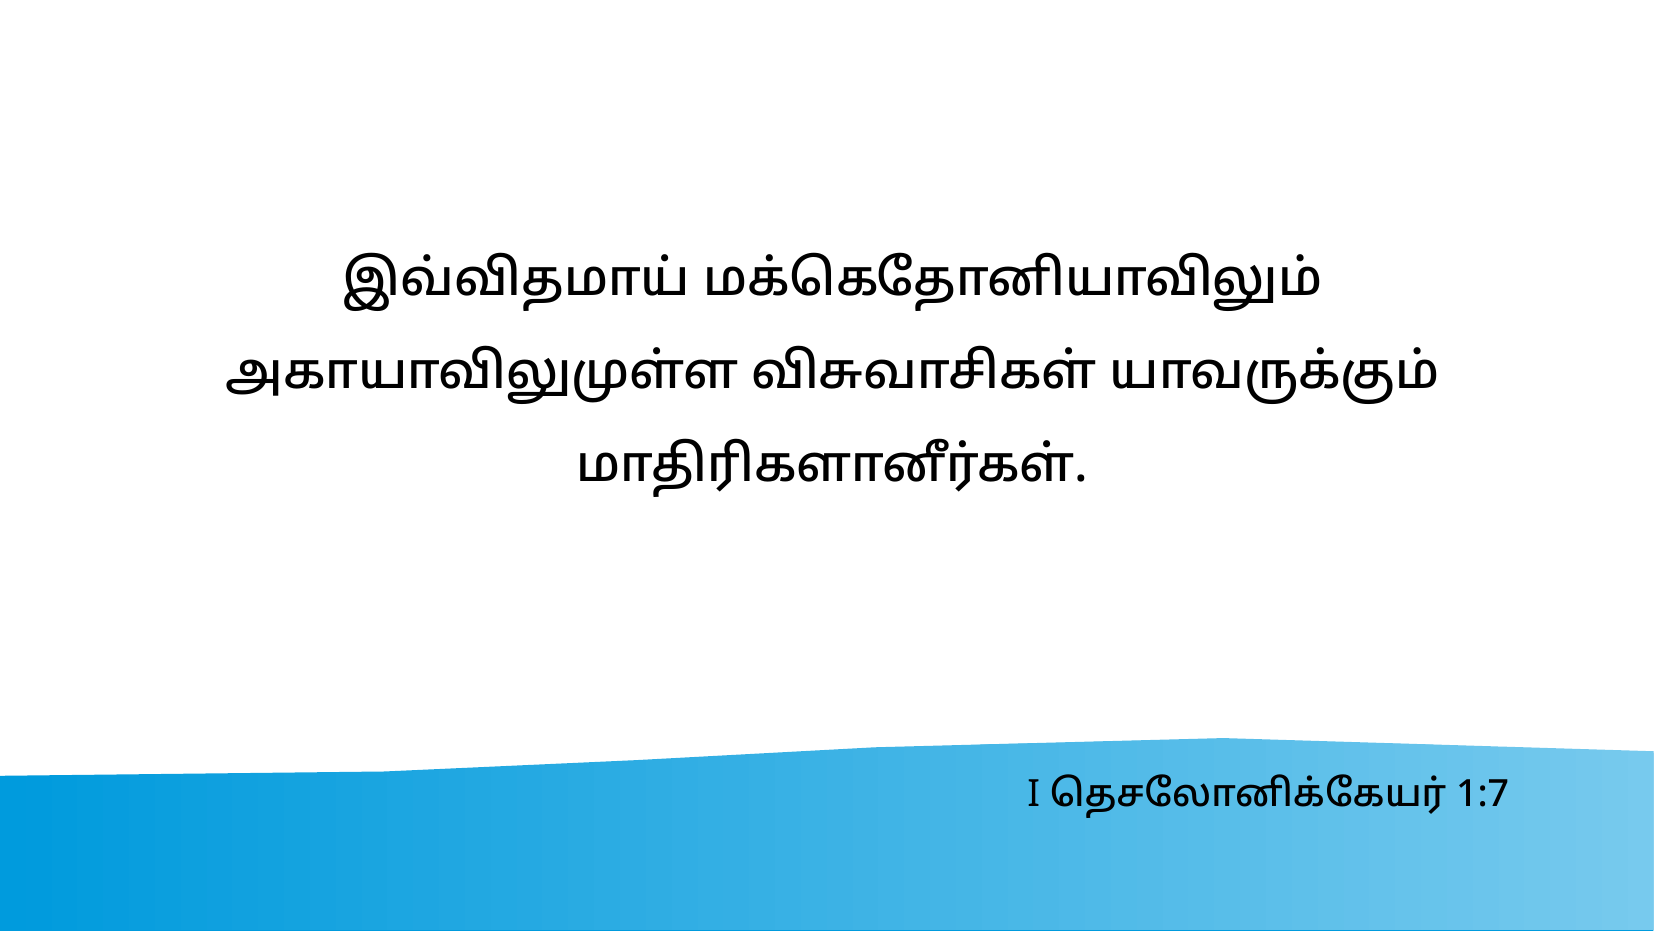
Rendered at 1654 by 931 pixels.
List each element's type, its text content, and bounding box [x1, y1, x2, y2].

title இவ்விதமாய் மக்கெதோனியாவிலும் அகாயாவிலுமுள்ள விசுவாசிகள் யாவருக்கும் மாதிரிகளானீர்கள். [94, 101, 1571, 620]
text_box I தெசலோனிக்கேயர் 1:7 [1012, 765, 1613, 826]
